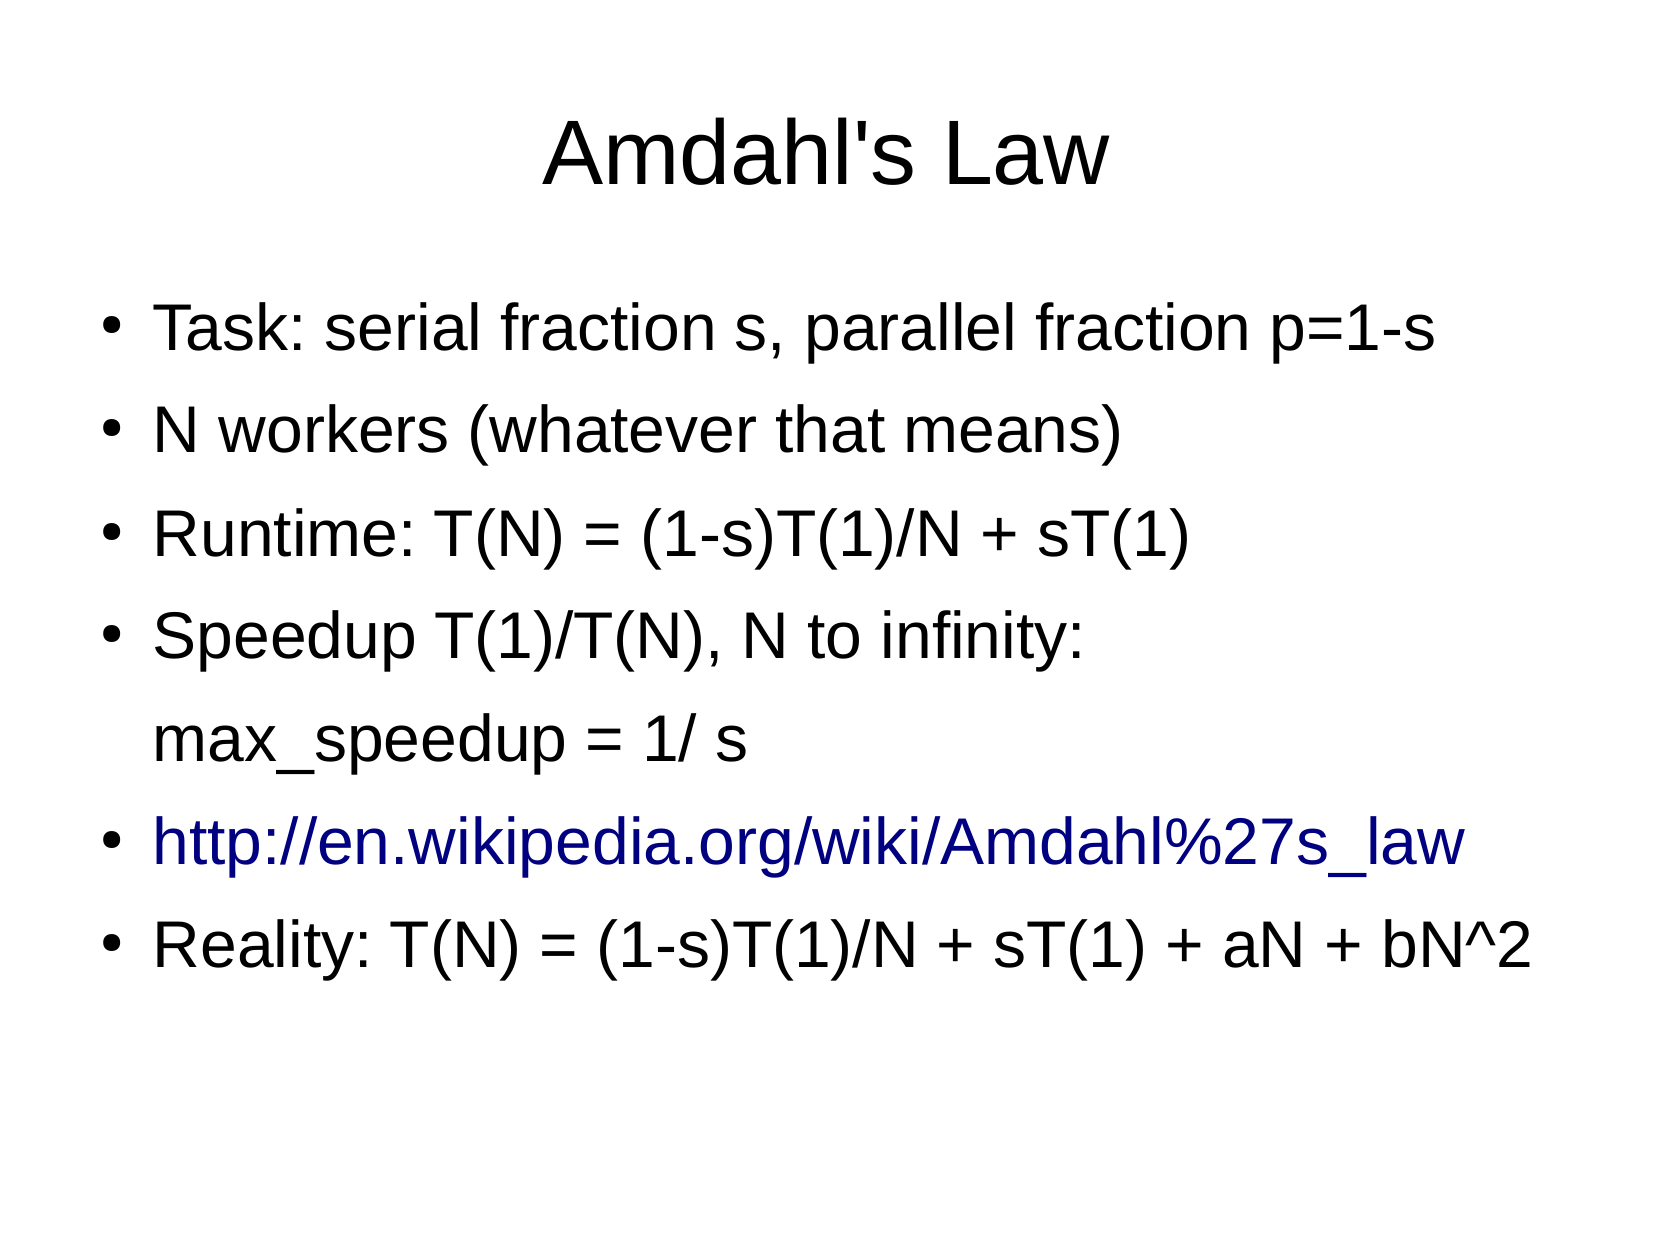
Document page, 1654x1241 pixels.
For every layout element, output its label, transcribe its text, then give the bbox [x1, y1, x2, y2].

title Amdahl's Law [82, 49, 1571, 257]
list Task: serial fraction s, parallel fraction p=1-s N workers (whatever that means) Runtime: T(N) = (1-s)T(1)/N + sT(1) Speedup T(1)/T(N), N to infinity: max_speedup = 1/ s http://en.wikipedia.org/wiki/Amdahl%27s_law Reality: T(N) = (1-s)T(1)/N + sT(1) + aN + bN^2 [82, 290, 1538, 1010]
